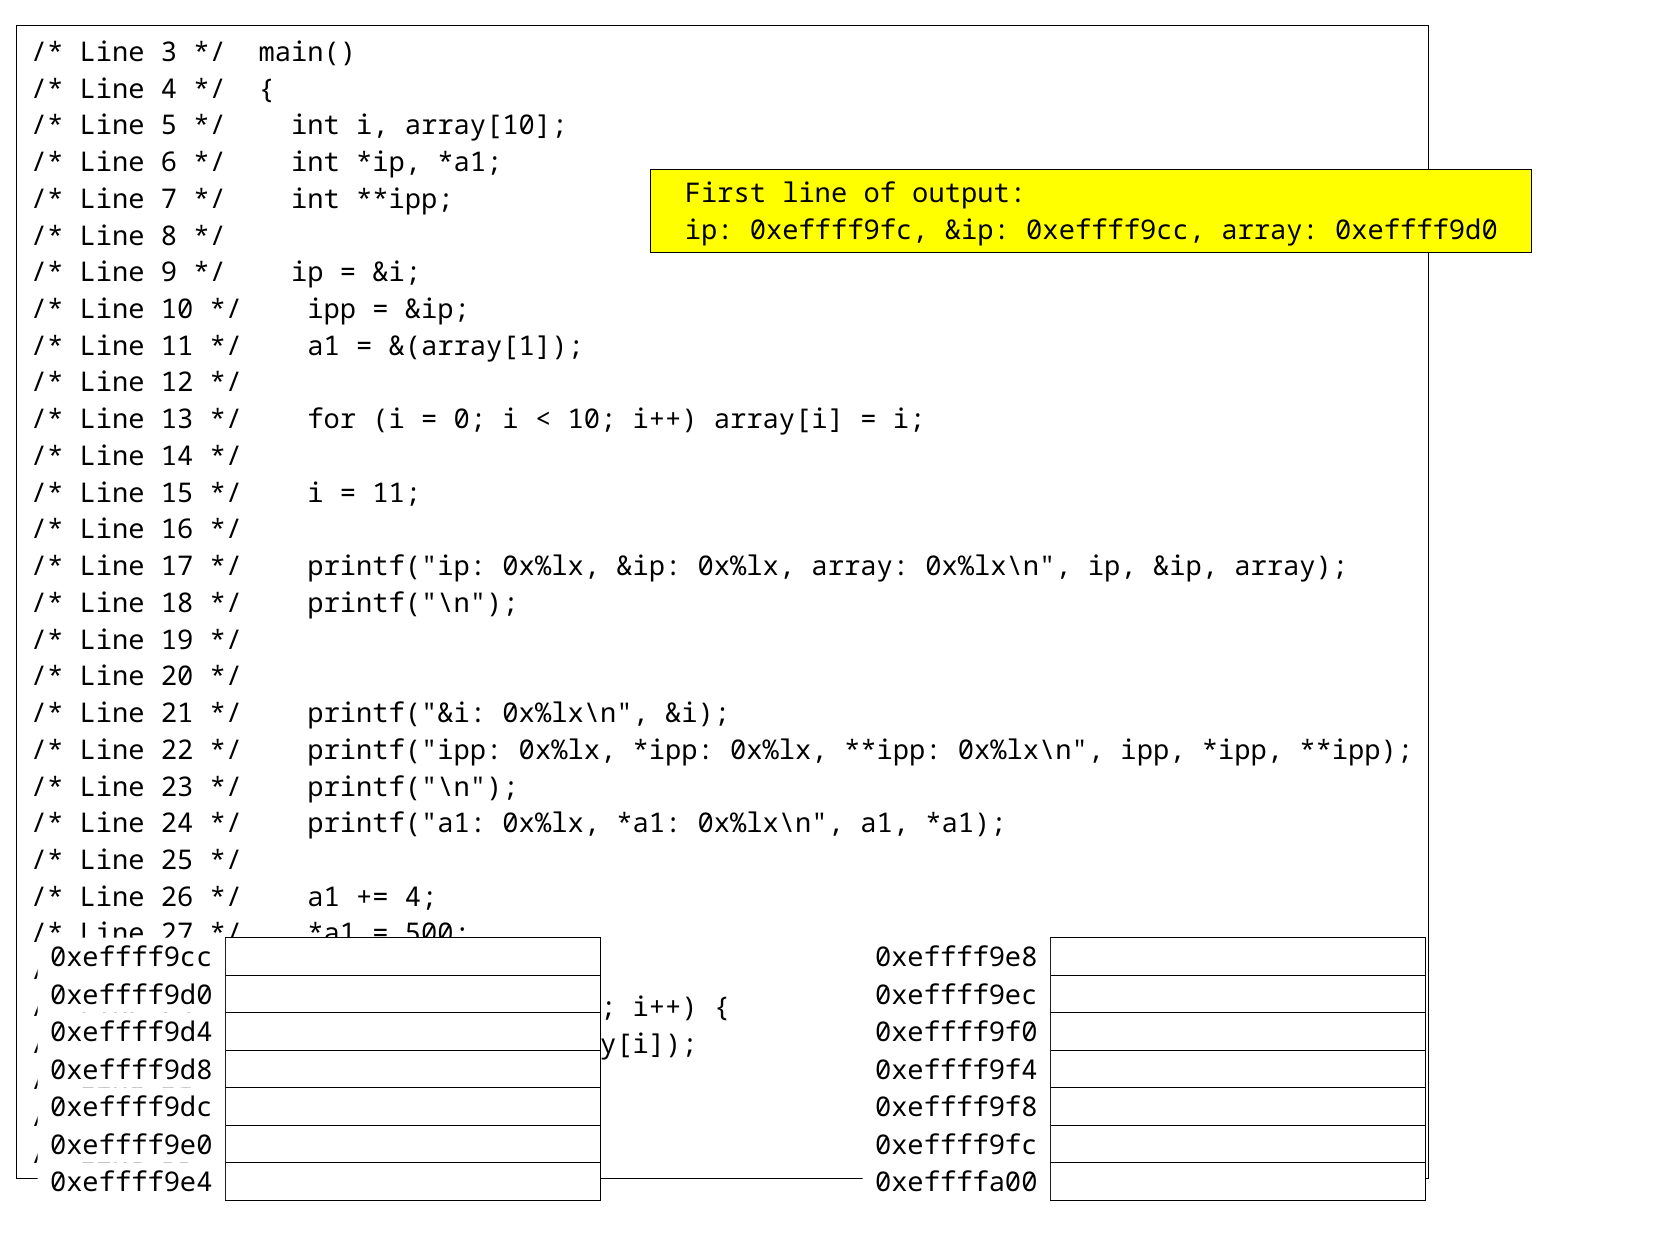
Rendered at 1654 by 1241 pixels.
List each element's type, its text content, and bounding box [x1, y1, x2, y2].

text_box 0xeffff9e0 [37, 1125, 226, 1162]
text_box 0xeffffa00 [862, 1162, 1051, 1201]
text_box 0xeffff9ec [862, 975, 1051, 1012]
text_box 0xeffff9d0 [37, 975, 226, 1012]
text_box 0xeffff9e8 [862, 937, 1051, 975]
text_box /* Line 3 */ main() /* Line 4 */ { /* Line 5 */ int i, array[10]; /* Line 6 */ int *ip, *a1; /* Line 7 */ int **ipp; /* Line 8 */ /* Line 9 */ ip = &i; /* Line 10 */ ipp = &ip; /* Line 11 */ a1 = &(array[1]); /* Line 12 */ /* Line 13 */ for (i = 0; i < 10; i++) array[i] = i; /* Line 14 */ /* Line 15 */ i = 11; /* Line 16 */ /* Line 17 */ printf("ip: 0x%lx, &ip: 0x%lx, array: 0x%lx\n", ip, &ip, array); /* Line 18 */ printf("\n"); /* Line 19 */ /* Line 20 */ /* Line 21 */ printf("&i: 0x%lx\n", &i); /* Line 22 */ printf("ipp: 0x%lx, *ipp: 0x%lx, **ipp: 0x%lx\n", ipp, *ipp, **ipp); /* Line 23 */ printf("\n"); /* Line 24 */ printf("a1: 0x%lx, *a1: 0x%lx\n", a1, *a1); /* Line 25 */ /* Line 26 */ a1 += 4; /* Line 27 */ *a1 = 500; /* Line 28 */ /* Line 29 */ for (i = 0; i < 10; i++) { /* Line 30 */ printf("%d ", array[i]); /* Line 31 */ } /* Line 32 */ printf("\n"); /* Line 33 */ } [16, 25, 1429, 884]
text_box 0xeffff9f4 [862, 1050, 1051, 1087]
text_box 0xeffff9e4 [37, 1162, 226, 1201]
text_box 0xeffff9d4 [37, 1012, 226, 1050]
text_box 0xeffff9d8 [37, 1050, 226, 1087]
text_box [226, 937, 601, 1201]
text_box 0xeffff9dc [37, 1087, 226, 1125]
text_box 0xeffff9f8 [862, 1087, 1051, 1125]
text_box 0xeffff9cc [37, 937, 226, 975]
text_box 0xeffff9f0 [862, 1012, 1051, 1050]
text_box 0xeffff9fc [862, 1125, 1051, 1162]
text_box First line of output: ip: 0xeffff9fc, &ip: 0xeffff9cc, array: 0xeffff9d0 [650, 169, 1532, 253]
text_box [1051, 937, 1426, 1201]
